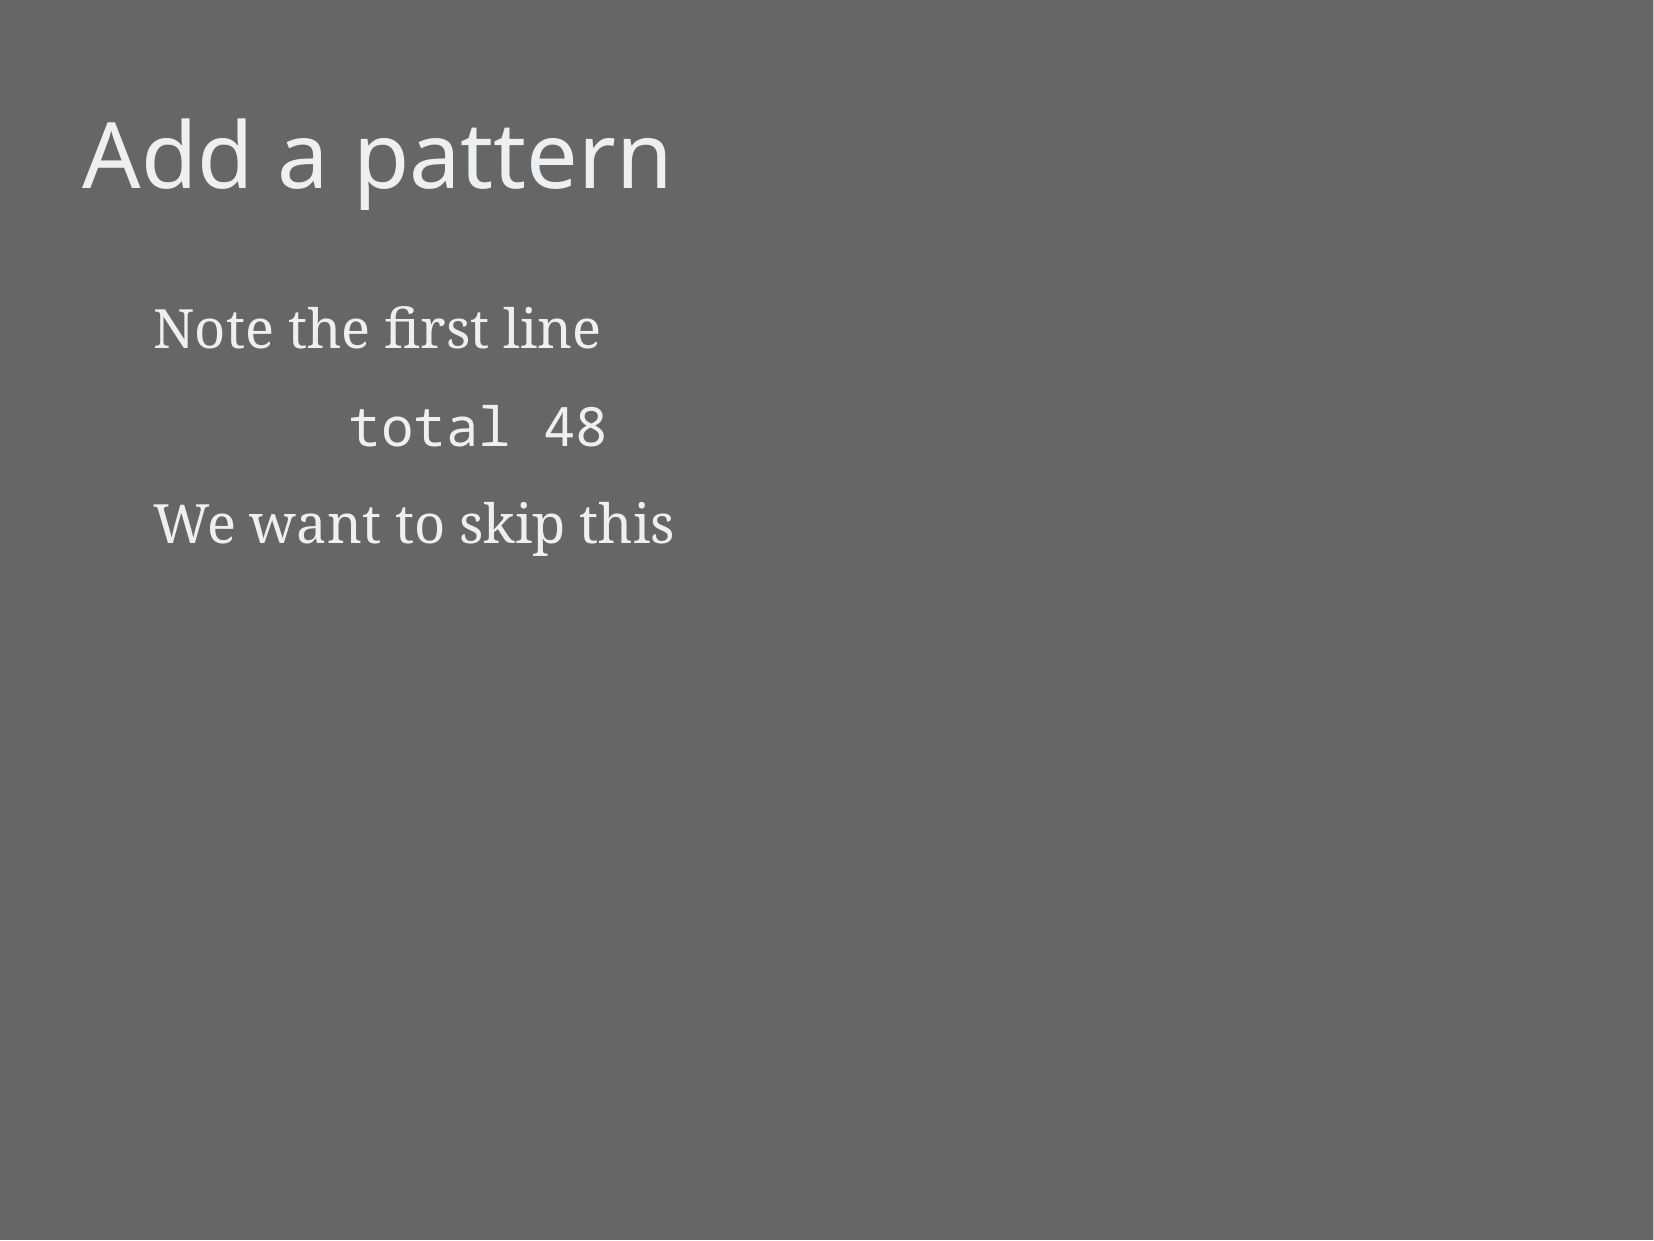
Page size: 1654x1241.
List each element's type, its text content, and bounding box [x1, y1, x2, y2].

list Note the first line total 48 We want to skip this [82, 290, 1571, 638]
title Add a pattern [82, 49, 1571, 257]
